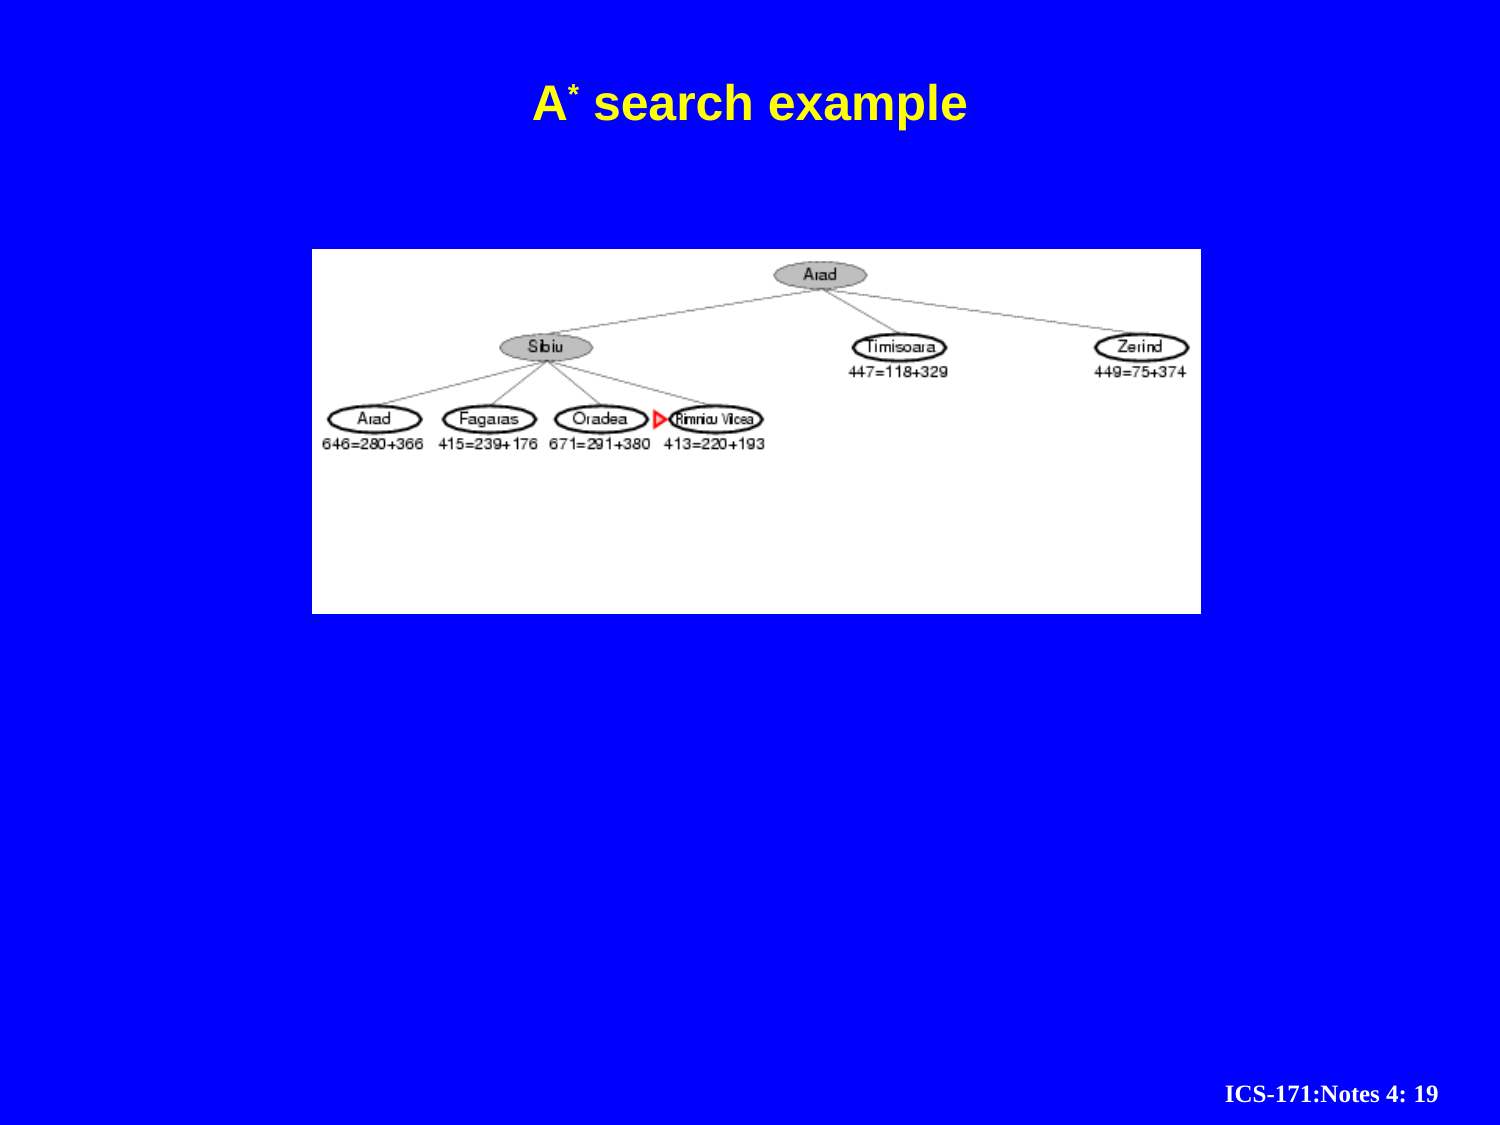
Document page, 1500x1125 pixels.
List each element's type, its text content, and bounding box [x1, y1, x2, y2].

picture [312, 249, 1201, 615]
title A* search example [112, 49, 1388, 150]
